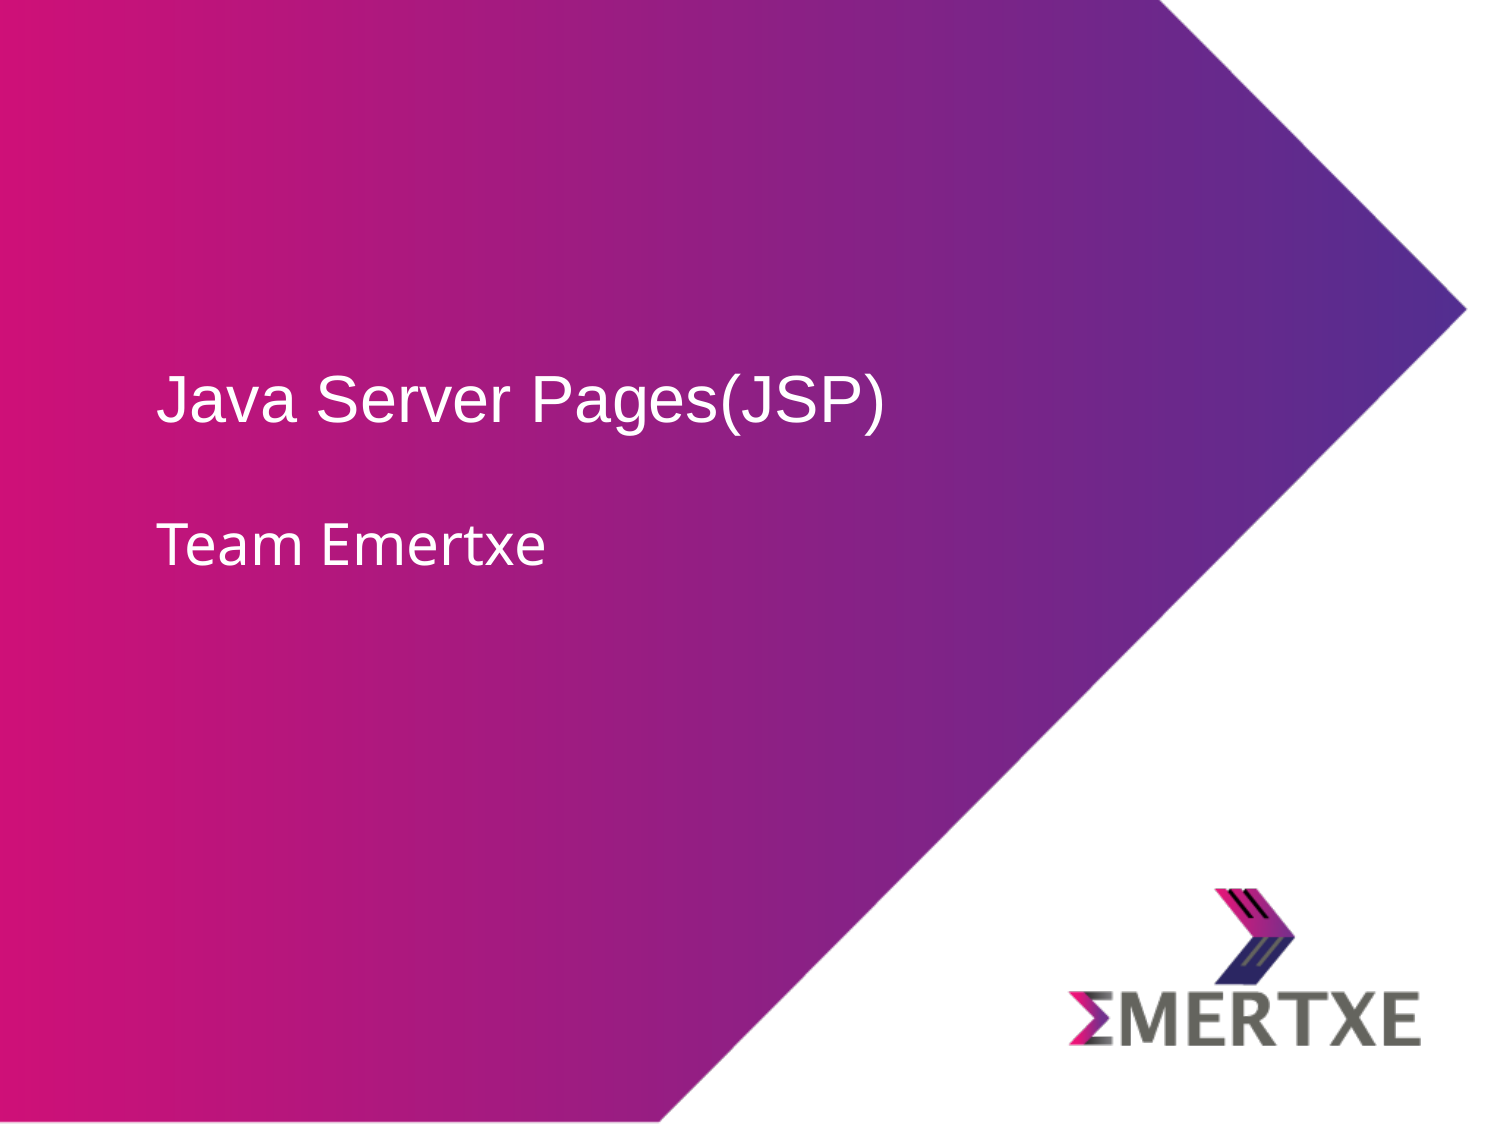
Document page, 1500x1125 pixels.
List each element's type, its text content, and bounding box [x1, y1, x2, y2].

text_box Team Emertxe [141, 495, 733, 579]
picture [0, 0, 1500, 1125]
text_box Java Server Pages(JSP) [141, 354, 1250, 496]
